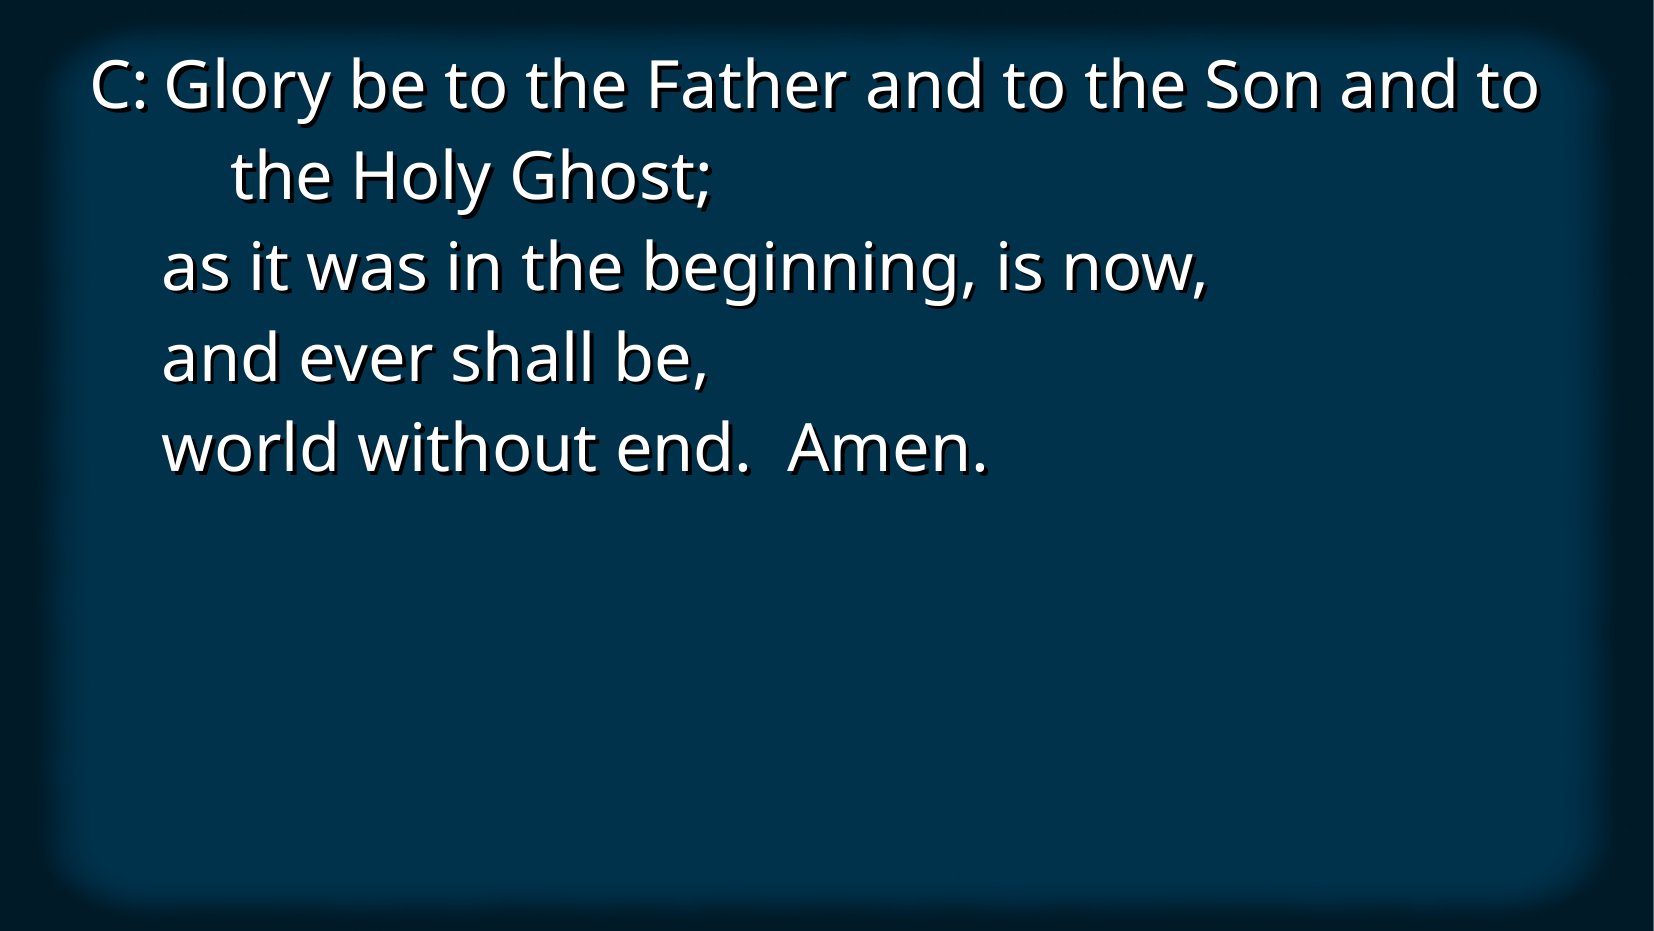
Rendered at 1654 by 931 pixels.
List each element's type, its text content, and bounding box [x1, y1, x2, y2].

picture [0, 0, 1654, 931]
text_box C: Glory be to the Father and to the Son and to the Holy Ghost; as it was in the beginning, is now, and ever shall be, world without end. Amen. [75, 30, 1576, 578]
